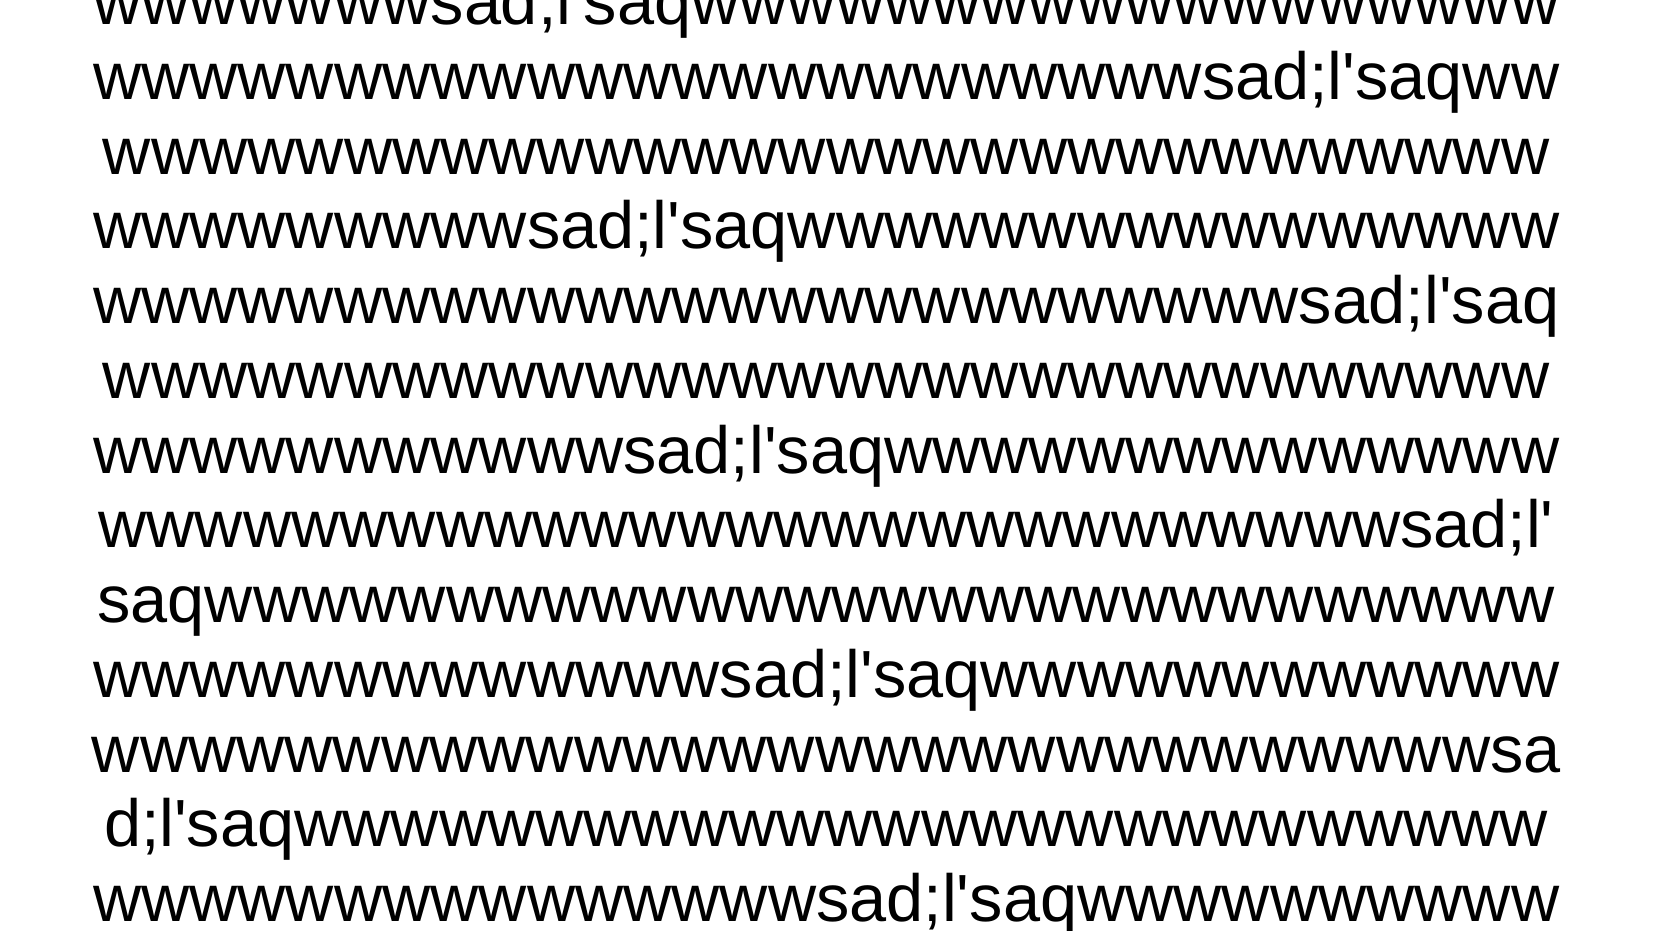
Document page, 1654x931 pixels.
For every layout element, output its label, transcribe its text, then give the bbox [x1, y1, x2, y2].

subtitle aqwwwwwwwwwwwwwwwwwwwwwwwwwwwwwwwwwwwwwwwwwsad;l'saqwwwwwwwwwwwwwwwwwwwwwwwwwwwwwwwwwwwwwwwwwsad;l'saqwwwwwwwwwwwwwwwwwwwwwwwwwwwwwwwwwwwwwwwwwsad;l'saqwwwwwwwwwwwwwwwwwwwwwwwwwwwwwwwwwwwwwwwwwsad;l'saqwwwwwwwwwwwwwwwwwwwwwwwwwwwwwwwwwwwwwwwwwsad;l'saqwwwwwwwwwwwwwwwwwwwwwwwwwwwwwwwwwwwwwwwwwsad;l'saqwwwwwwwwwwwwwwwwwwwwwwwwwwwwwwwwwwwwwwwwwsad;l'saqwwwwwwwwwwwwwwwwwwwwwwwwwwwwwwwwwwwwwwwwwsad;l'saqwwwwwwwwwwwwwwwwwwwwwwwwwwwwwwwwwwwwwwwwwsad;l'saqwwwwwwwwwwwwwwwwwwwwwwwwwwwwwwwwwwwwwwwwwsad;l'saqwwwwwwwwwwwwwwwwwwwwwwwwwwwwwwwwwwwwwwwwwsad;l'saqwwwwwwwwwwwwwwwwwwwwwwwwwwwwwwwwwwwwwwwwwsad;l'saqwwwwwwwwwwwwwwwwwwwwwwwwwwwwwwwwwwwwwwwwwsad;l'saqwwwwwwwwwwwwwwwwwwwwwwwwwwwwwwwwwwwwwwwwwsad;l'saqwwwwwwwwwwwwwwwwwwwwwwwwwwwwwwwwwwwwwwwwwsad;l'saqwwwwwwwwwwwwwwwwwwwwwwwwwwwwwwwwwwwwwwwwwsad;l'saqwwwwwwwwwwwwwwwwwwwwwwwwwwwwwwwwwwwwwwwwwsad;l'saqwwwwwwwwwwwwwwwwwwwwwwwwwwwwwwwwwwwwwwwwwsad;l'saqwwwwwwwwwwwwwwwwwwwwwwwwwwwwwwwwwwwwwwwwwsad;l'saqwwwwwwwwwwwwwwwwwwwwwwwwwwwwwwwwwwwwwwwwwsad;l'saqwwwwwwwwwwwwwwwwwwwwwwwwwwwwwwwwwwwwwwwwwsad;l'saqwwwwwwwwwwwwwwwwwwwwwwwwwwwwwwwwwwwwwwwwwsad;l'saqwwwwwwwwwwwwwwwwwwwwwwwwwwwwwwwwwwwwwwwwwsad;l'saqwwwwwwwwwwwwwwwwwwwwwwwwwwwwwwwwwwwwwwwwwsad;l'saqwwwwwwwwwwwwwwwwwwwwwwwwwwwwwwwwwwwwwwwwwsad;l'saqwwwwwwwwwwwwwwwwwwwwwwwwwwwwwwwwwwwwwwwwwsad;l'saqwwwwwwwwwwwwwwwwwwwwwwwwwwwwwwwwwwwwwwwwwsad;l'saqwwwwwwwwwwwwwwwwwwwwwwwwwwwwwwwwwwwwwwwwwsad;l'saqwwwwwwwwwwwwwwwwwwwwwwwwwwwwwwwwwwwwwwwwwsad;l'saqwwwwwwwwwwwwwwwwwwwwwwwwwwwwwwwwwwwwwwwwwsad;l'saqwwwwwwwwwwwwwwwwwwwwwwwwwwwwwwwwwwwwwwwwwsad;l'saqwwwwwwwwwwwwwwwwwwwwwwwwwwwwwwwwwwwwwwwwwsad;l'sa [82, 0, 1571, 931]
